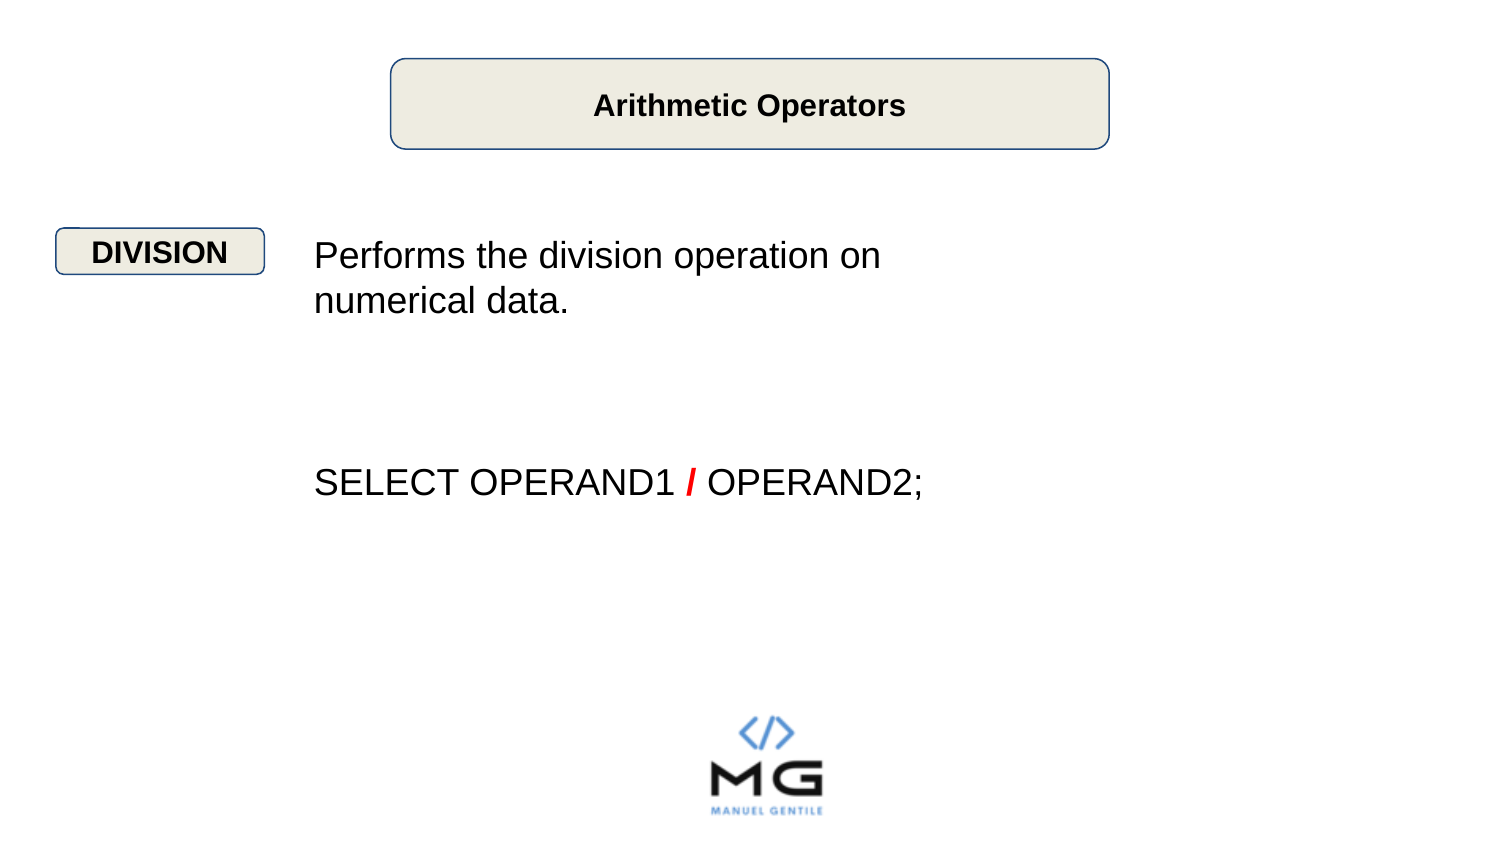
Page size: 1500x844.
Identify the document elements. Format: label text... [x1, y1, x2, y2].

text_box DIVISION [55, 228, 265, 275]
text_box Performs the division operation on numerical data. [298, 216, 1031, 286]
text_box SELECT OPERAND1 / OPERAND2; [298, 442, 1066, 512]
text_box Arithmetic Operators [390, 58, 1110, 150]
picture [688, 687, 846, 844]
